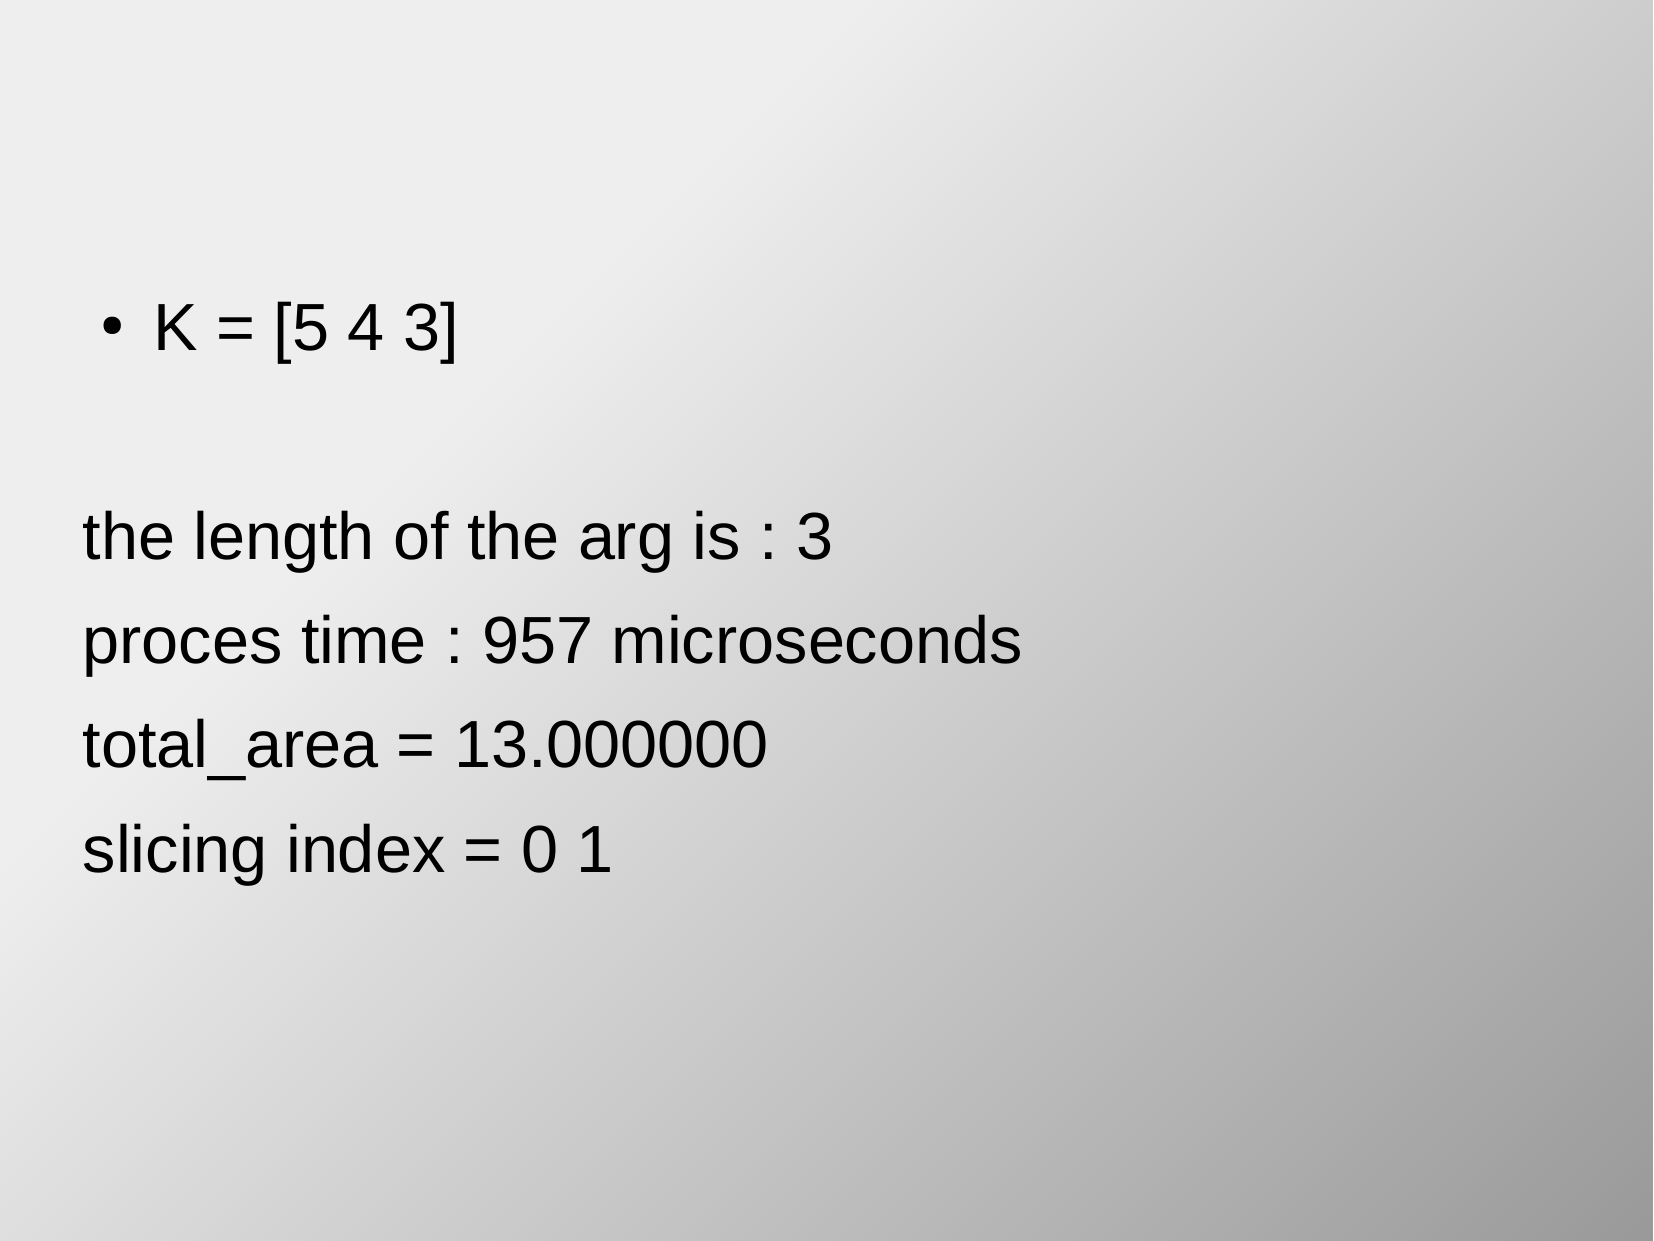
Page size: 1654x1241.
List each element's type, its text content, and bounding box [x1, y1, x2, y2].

list K = [5 4 3] the length of the arg is : 3 proces time : 957 microseconds total_area = 13.000000 slicing index = 0 1 [82, 290, 1571, 1096]
